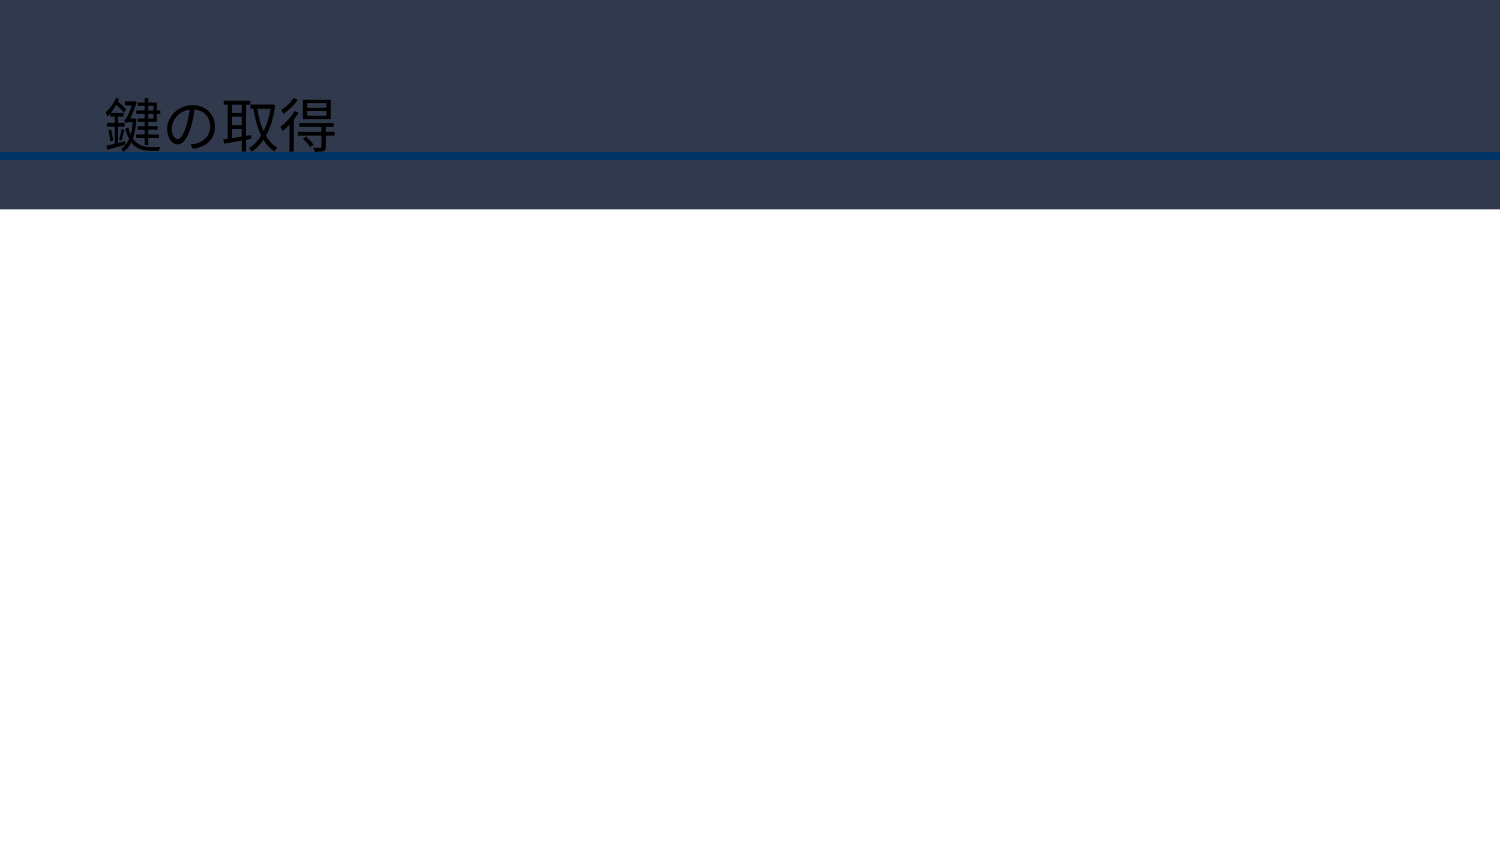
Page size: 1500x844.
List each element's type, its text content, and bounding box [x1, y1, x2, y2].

title 鍵の取得 [0, 70, 1500, 174]
